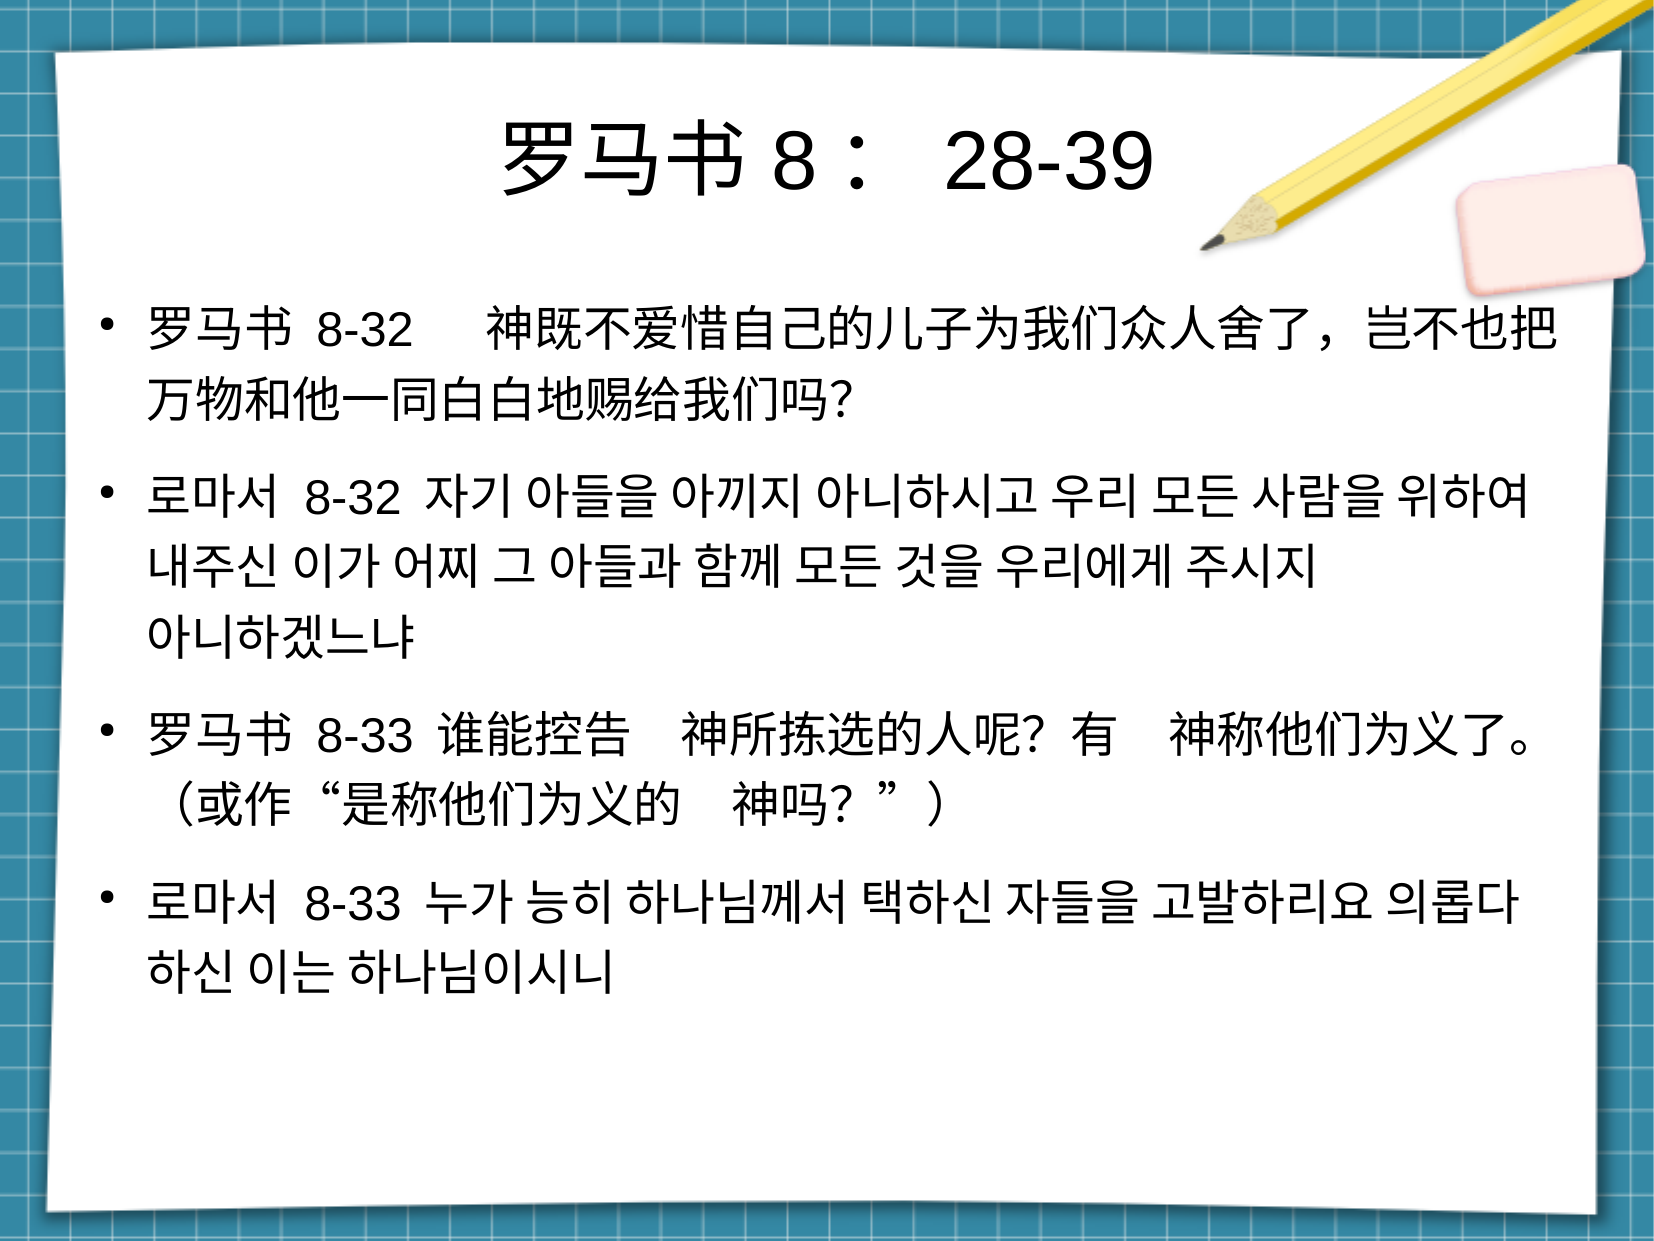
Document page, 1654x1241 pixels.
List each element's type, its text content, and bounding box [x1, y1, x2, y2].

picture [0, 0, 1654, 1241]
title 罗马书8：28-39 [82, 49, 1571, 257]
list 罗马书 8-32 神既不爱惜自己的儿子为我们众人舍了，岂不也把万物和他一同白白地赐给我们吗？ 로마서 8-32 자기 아들을 아끼지 아니하시고 우리 모든 사람을 위하여 내주신 이가 어찌 그 아들과 함께 모든 것을 우리에게 주시지 아니하겠느냐 罗马书 8-33 谁能控告 神所拣选的人呢？有 神称他们为义了。（或作“是称他们为义的 神吗？”） 로마서 8-33 누가 능히 하나님께서 택하신 자들을 고발하리요 의롭다 하신 이는 하나님이시니 [82, 290, 1571, 1010]
